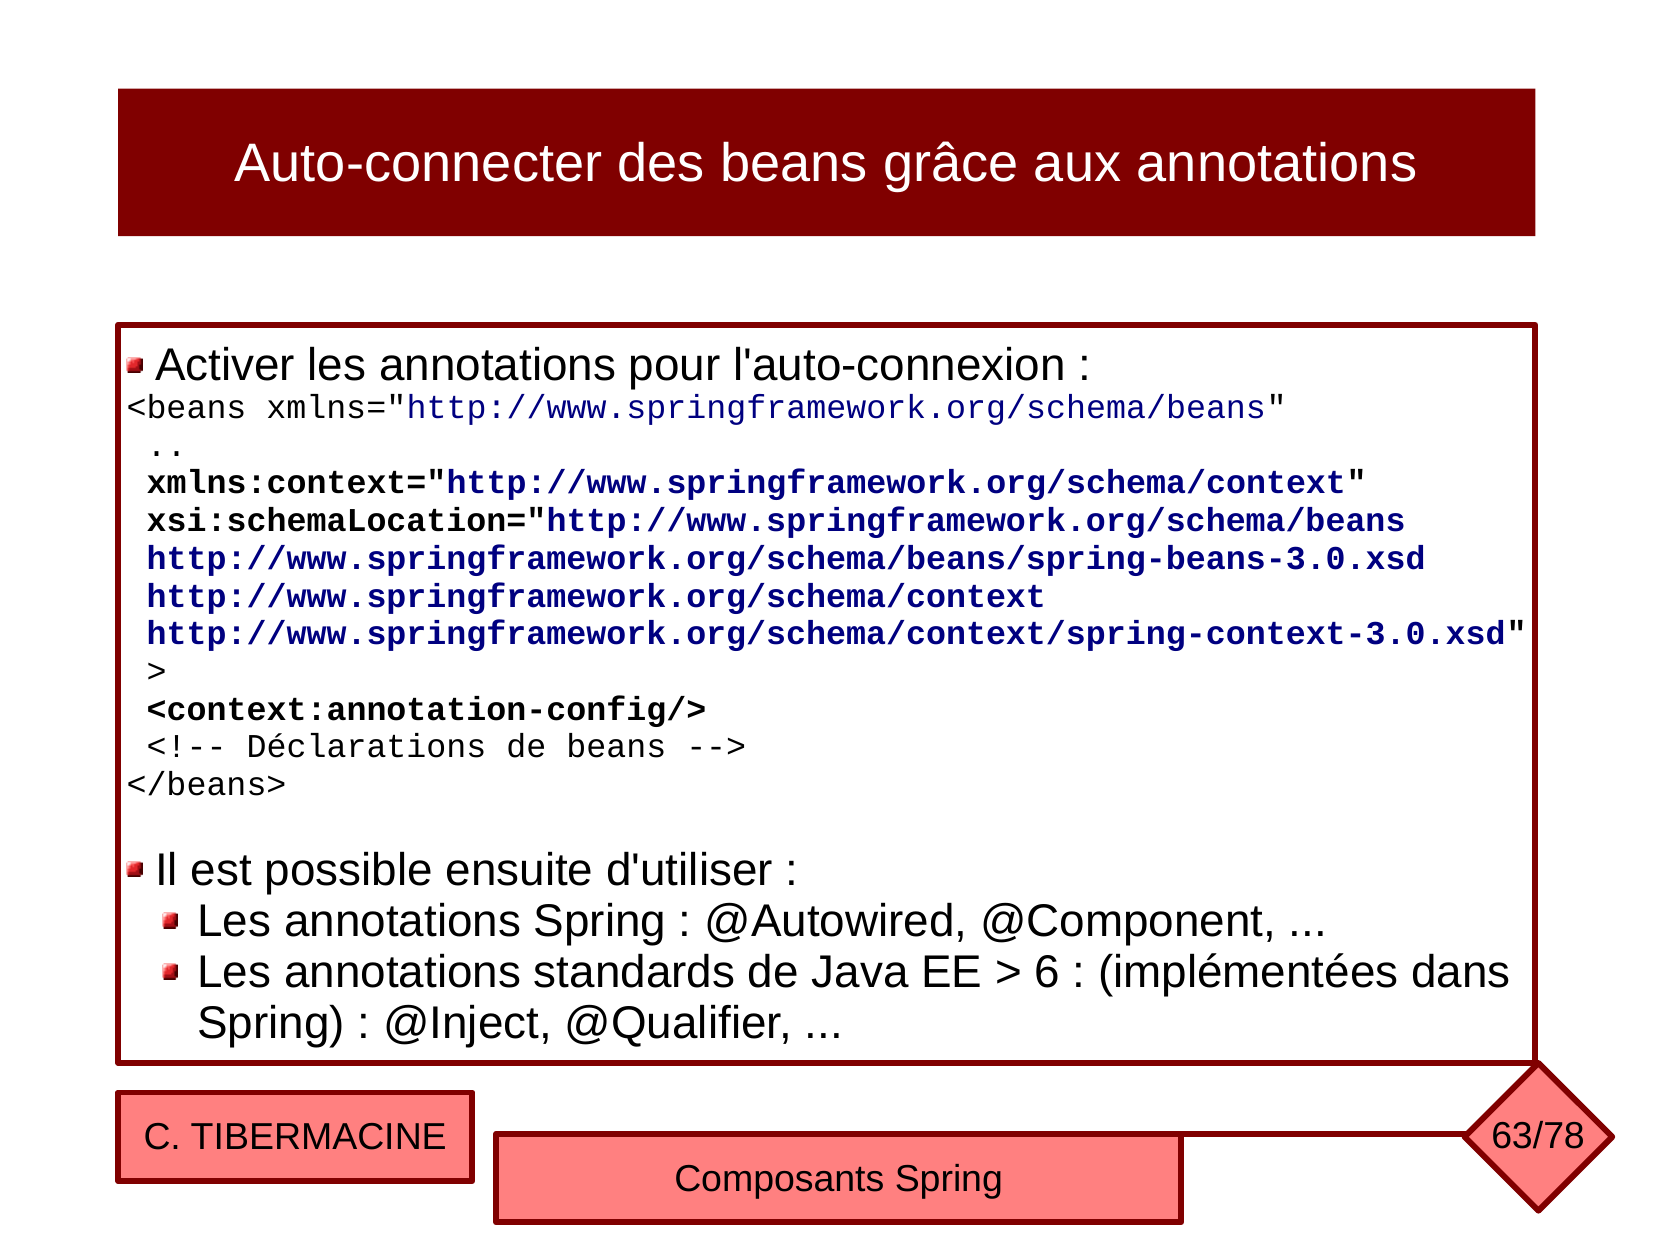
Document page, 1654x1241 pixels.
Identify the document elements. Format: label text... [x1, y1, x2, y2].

text_box Activer les annotations pour l'auto-connexion : <beans xmlns="http://www.springframework.org/schema/beans" .. xmlns:context="http://www.springframework.org/schema/context" xsi:schemaLocation="http://www.springframework.org/schema/beans http://www.springframework.org/schema/beans/spring-beans-3.0.xsd http://www.springframework.org/schema/context http://www.springframework.org/schema/context/spring-context-3.0.xsd" > <context:annotation-config/> <!-- Déclarations de beans --> </beans> Il est possible ensuite d'utiliser : Les annotations Spring : @Autowired, @Component, ... Les annotations standards de Java EE > 6 : (implémentées dans Spring) : @Inject, @Qualifier, ... [118, 324, 1536, 1063]
text_box [1494, 1062, 1583, 1107]
text_box Composants Spring [496, 1133, 1182, 1223]
text_box C. TIBERMACINE [118, 1092, 473, 1182]
text_box <numéro>/78 [1476, 1107, 1613, 1207]
text_box [1464, 1125, 1476, 1149]
picture [126, 861, 143, 877]
picture [162, 963, 178, 980]
picture [162, 912, 178, 929]
text_box Auto-connecter des beans grâce aux annotations [118, 88, 1536, 237]
picture [126, 357, 143, 373]
